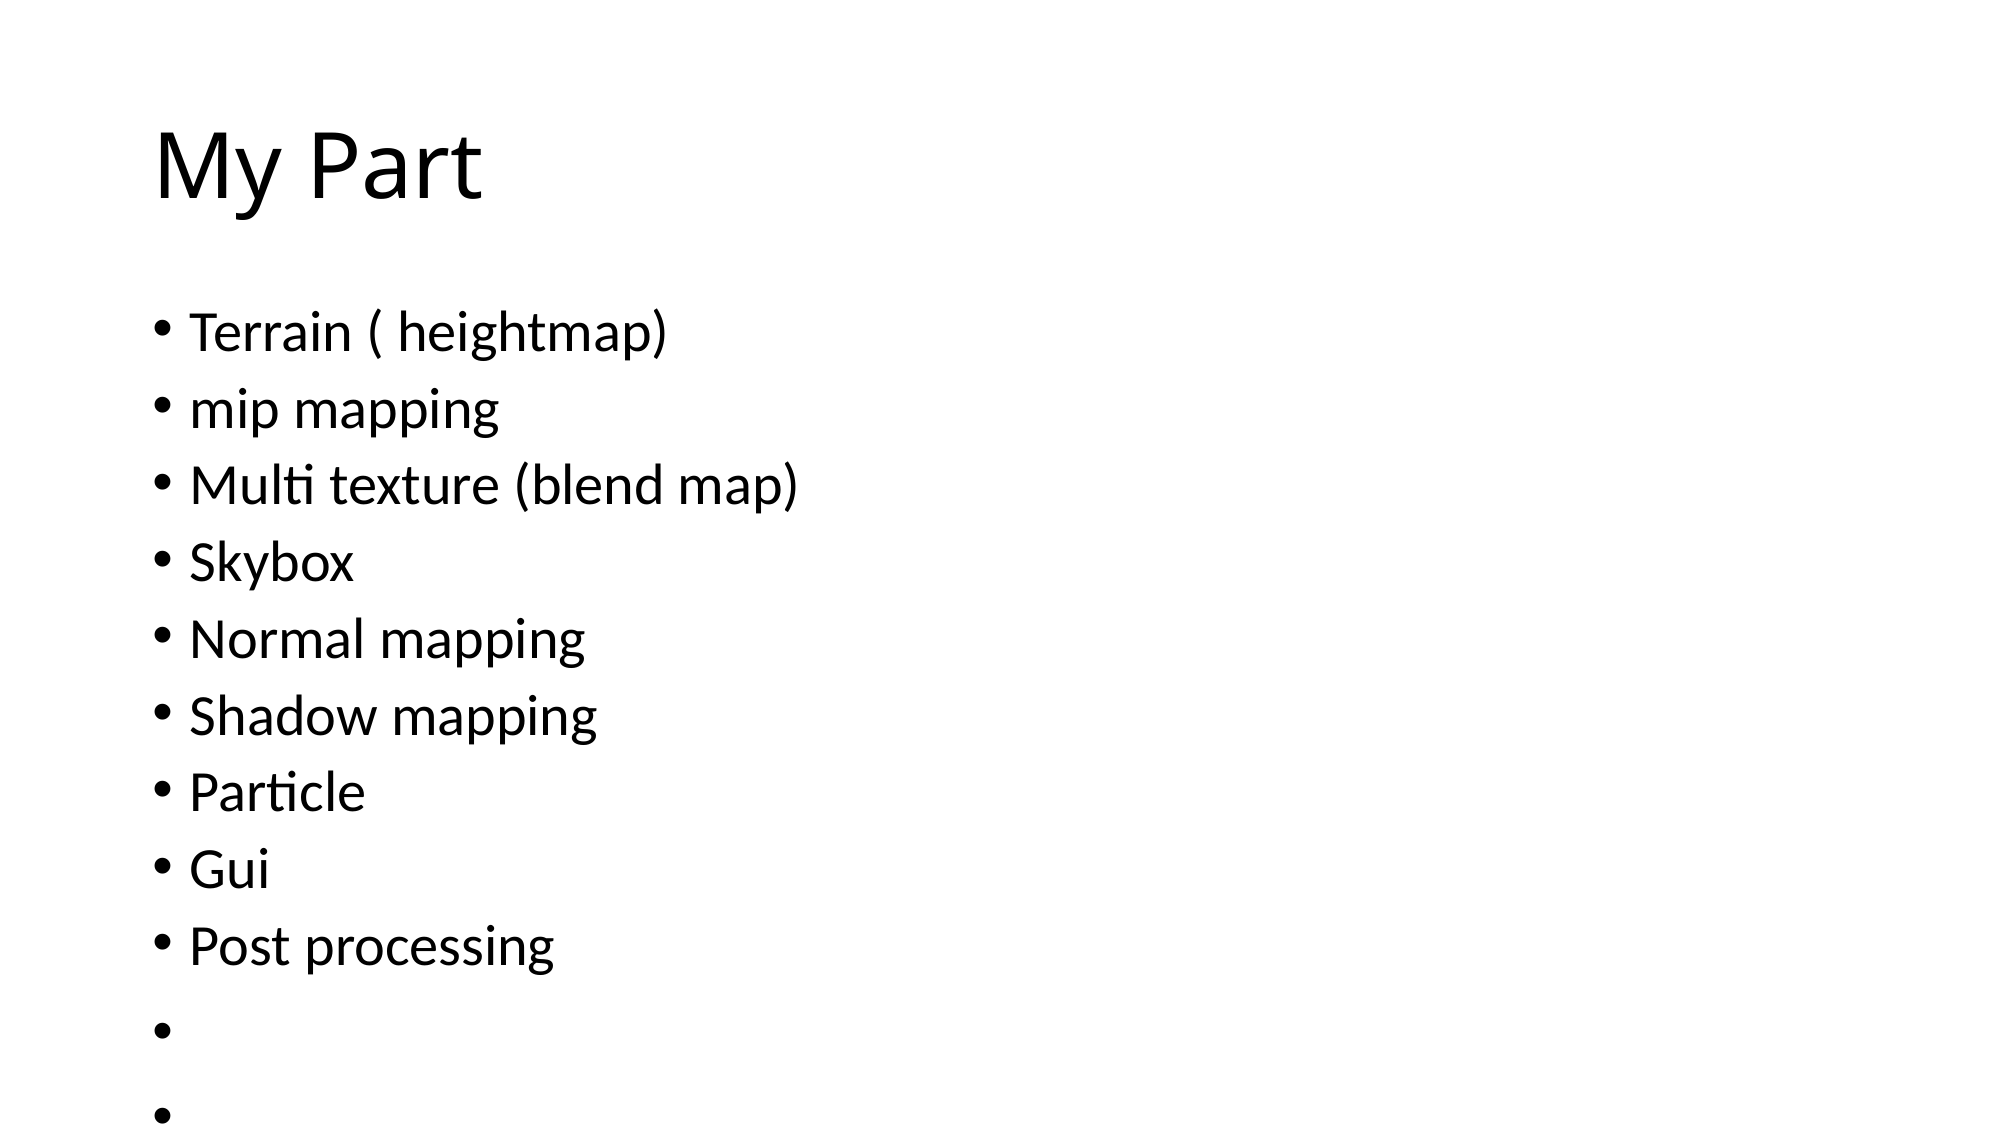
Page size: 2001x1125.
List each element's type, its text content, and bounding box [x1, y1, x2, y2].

title My Part [137, 59, 1863, 278]
list Terrain ( heightmap) mip mapping Multi texture (blend map) Skybox Normal mapping Shadow mapping Particle Gui Post processing [137, 299, 1863, 1014]
